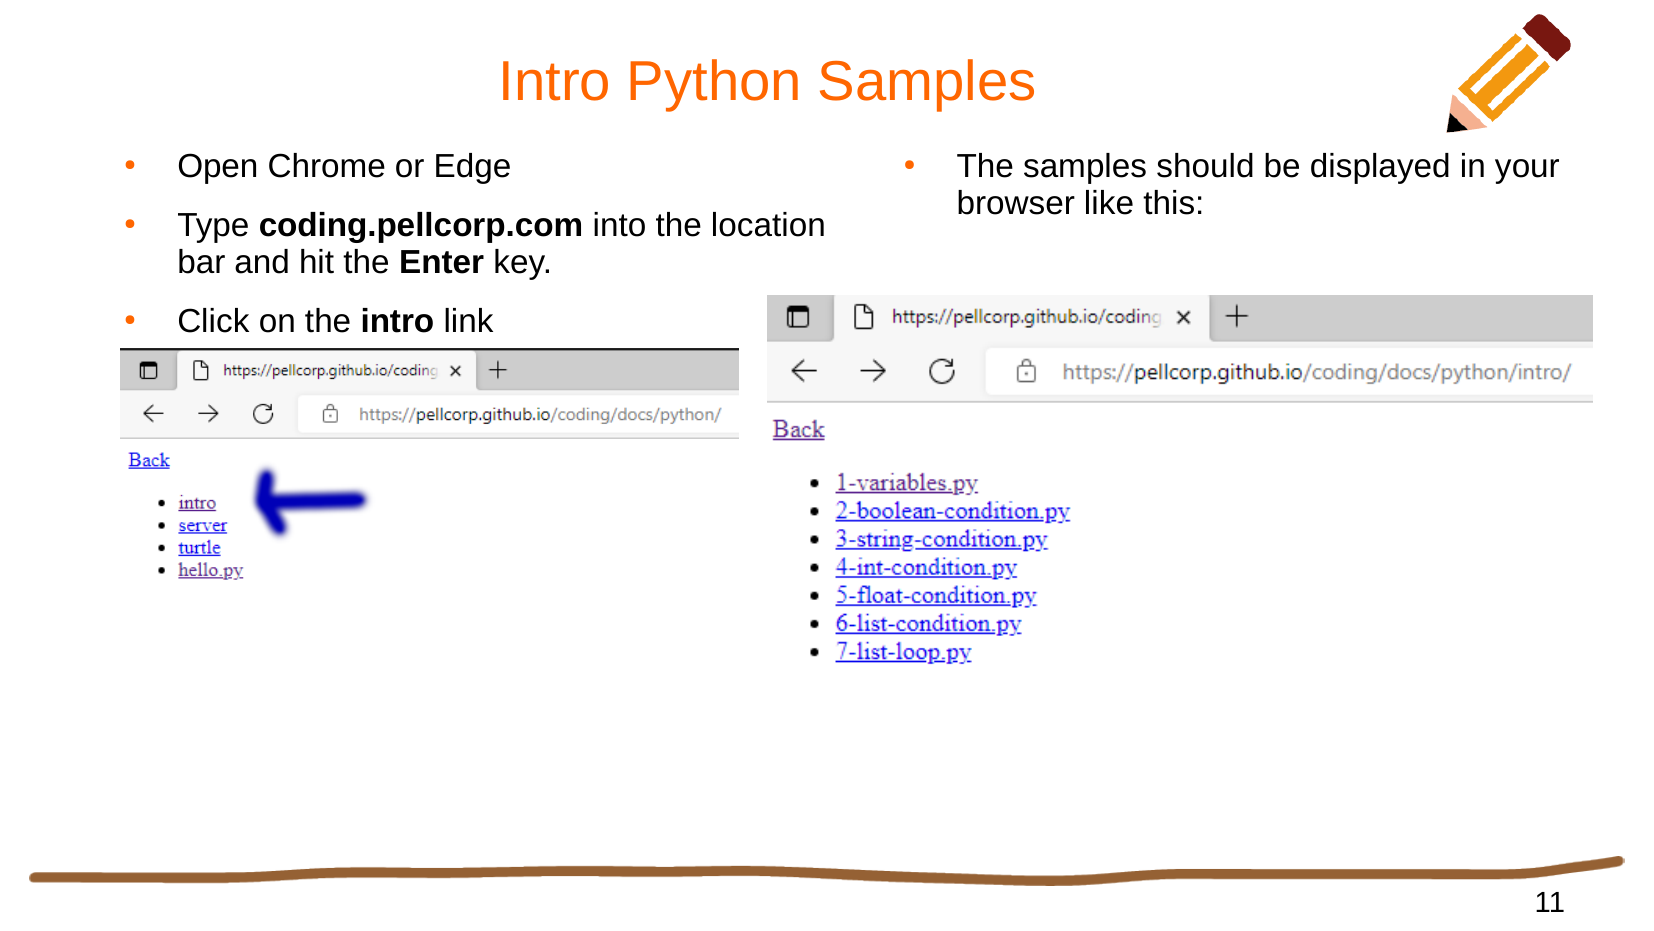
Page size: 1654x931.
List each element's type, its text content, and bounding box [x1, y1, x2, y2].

picture [120, 348, 739, 601]
title Intro Python Samples [88, 29, 1447, 133]
picture [29, 856, 1625, 886]
list Open Chrome or Edge Type coding.pellcorp.com into the location bar and hit the Enter key. Click on the intro link [106, 147, 827, 798]
list The samples should be displayed in your browser like this: [885, 147, 1607, 798]
picture [1446, 14, 1571, 133]
picture [767, 295, 1593, 686]
